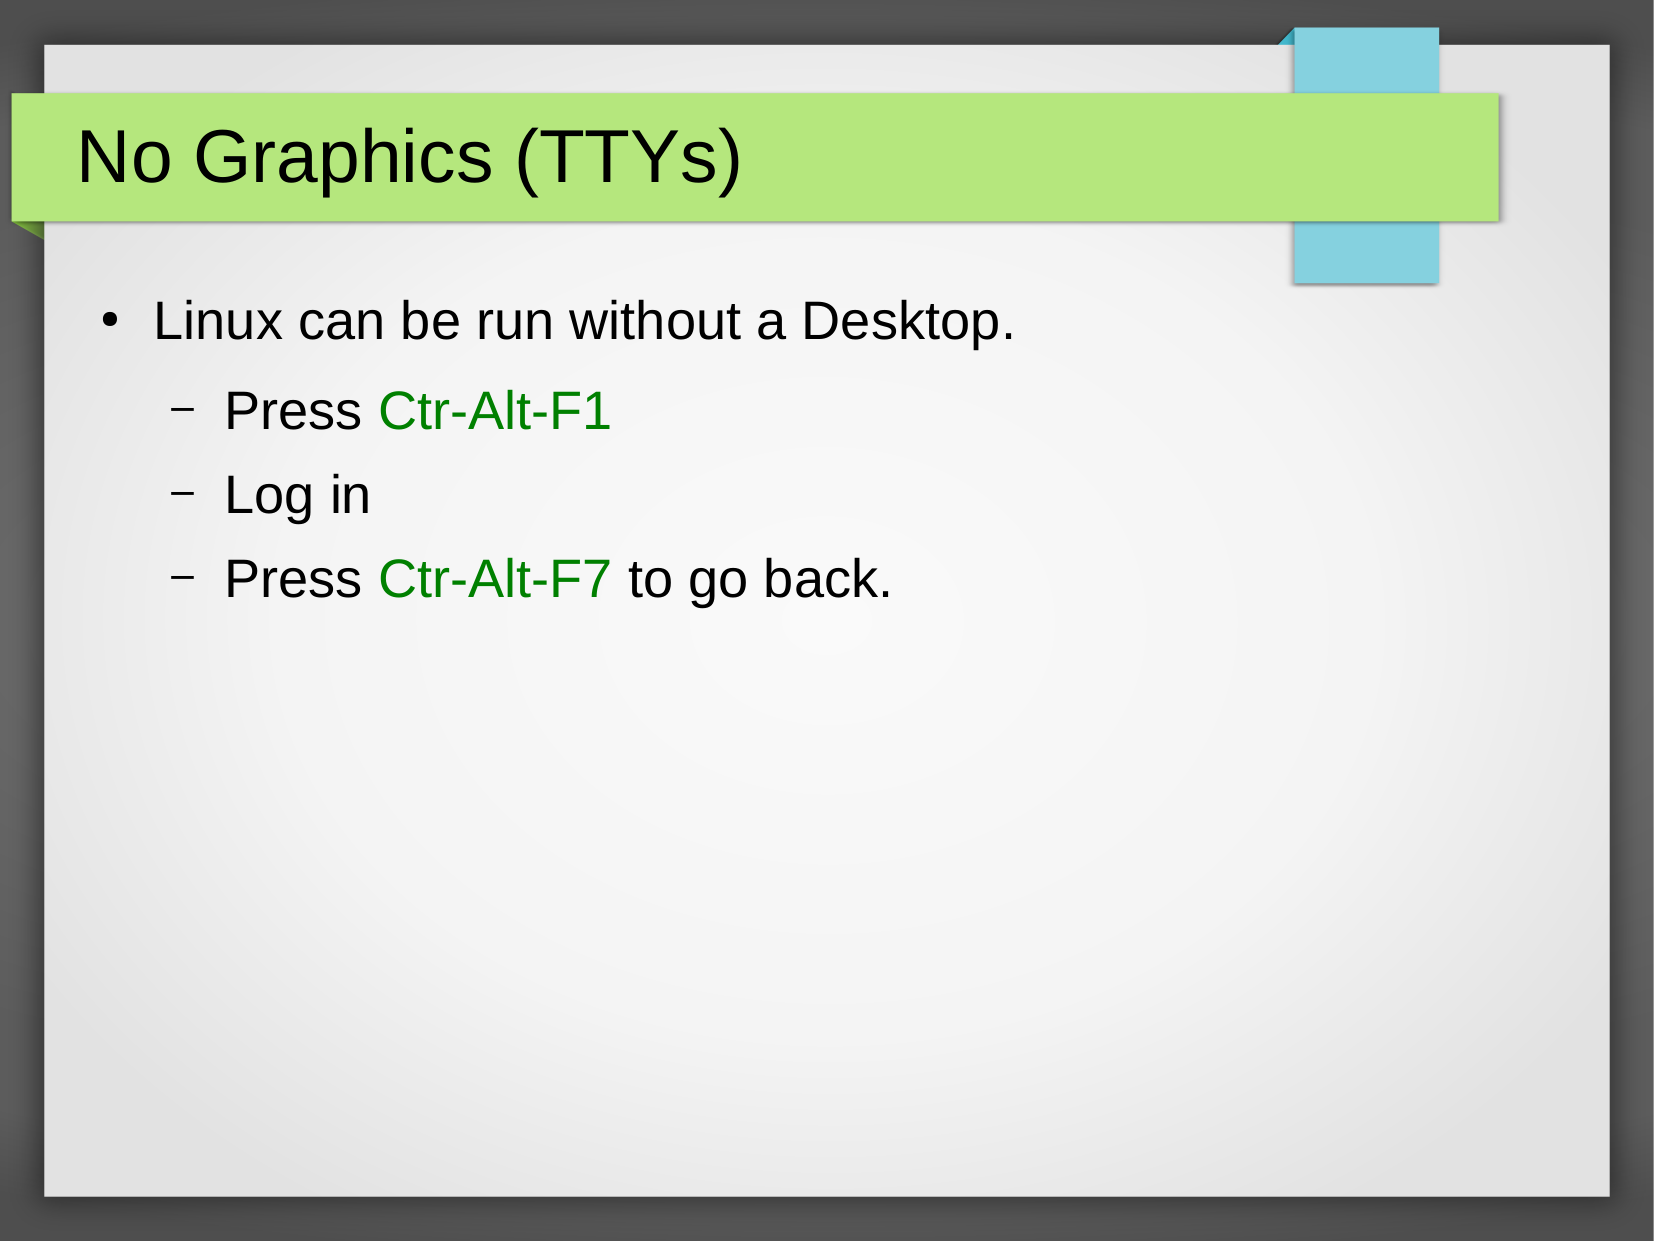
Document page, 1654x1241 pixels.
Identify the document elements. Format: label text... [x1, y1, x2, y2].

list Linux can be run without a Desktop. Press Ctr-Alt-F1 Log in Press Ctr-Alt-F7 to go back. [82, 290, 1571, 1094]
title No Graphics (TTYs) [76, 112, 1565, 200]
picture [0, 0, 1654, 1241]
